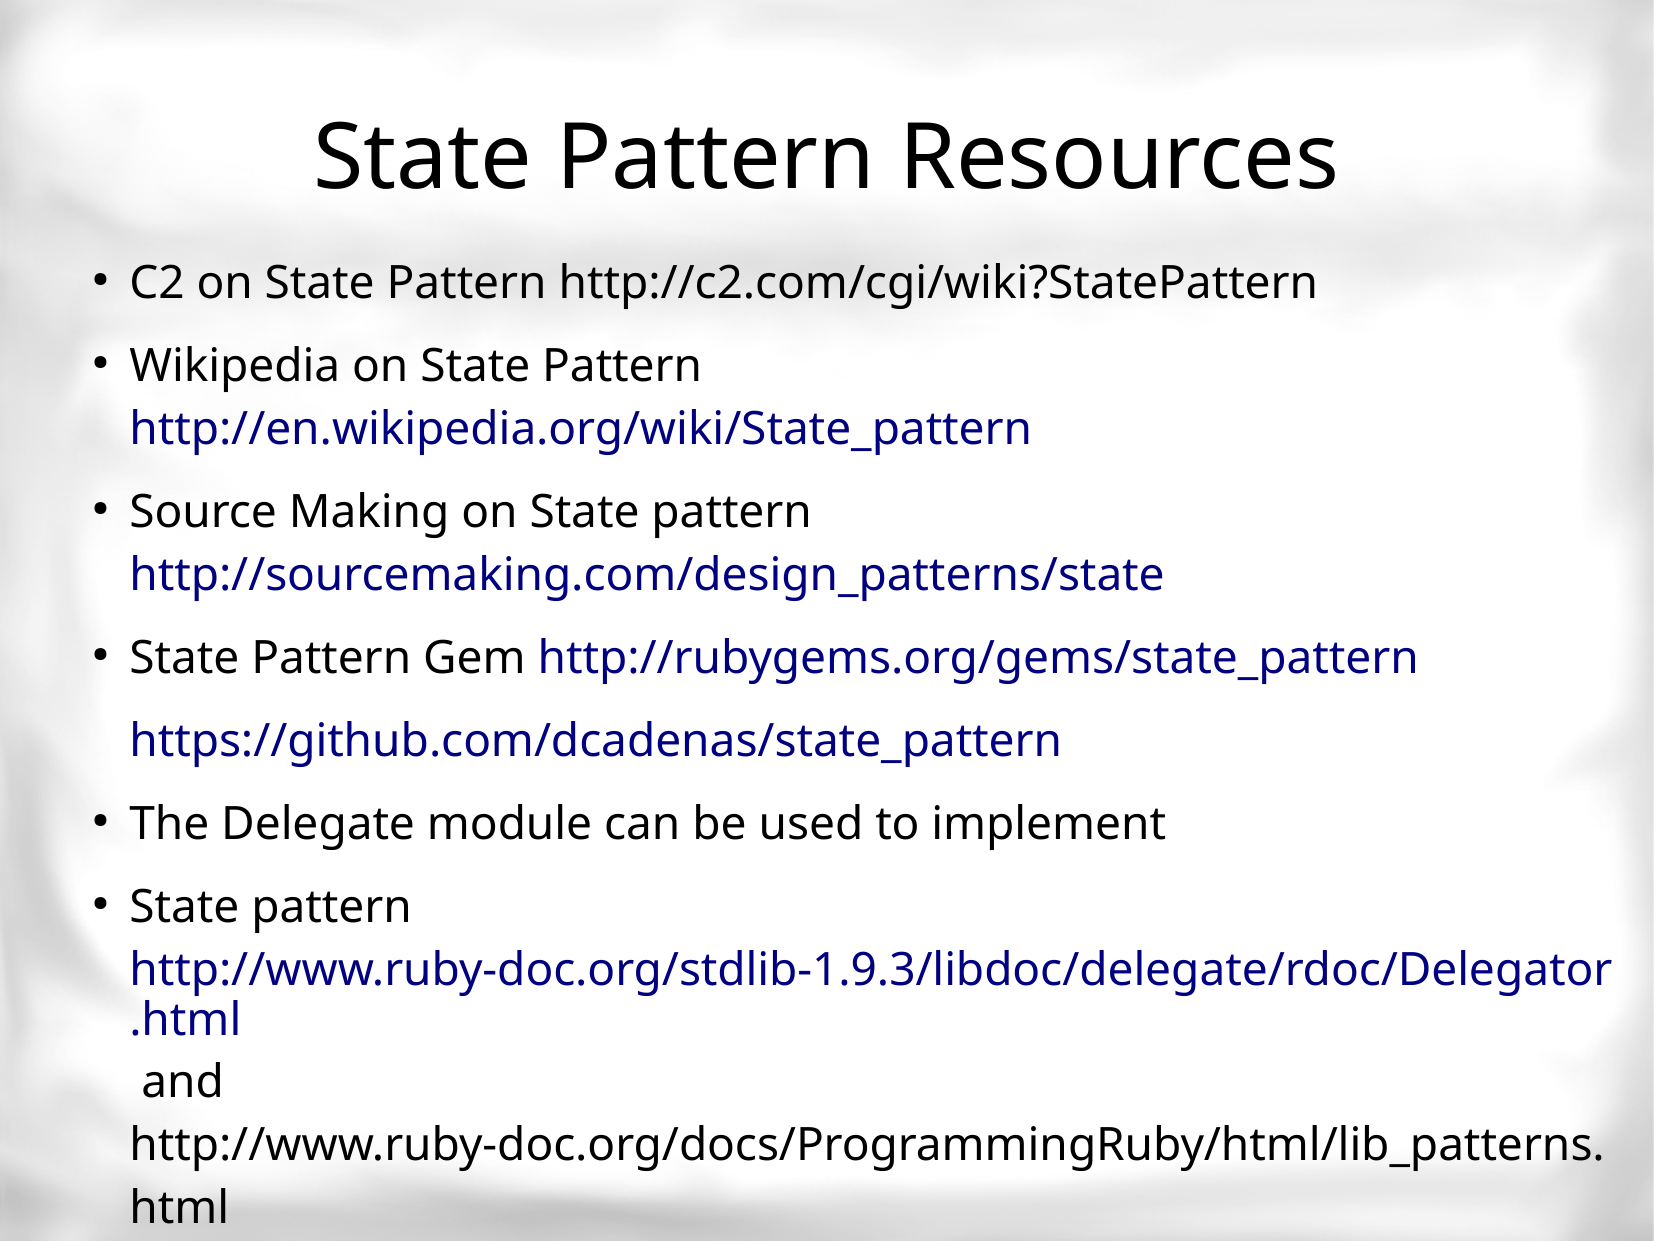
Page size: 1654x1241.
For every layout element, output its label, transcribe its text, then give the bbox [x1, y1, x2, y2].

picture [0, 0, 1654, 1241]
list C2 on State Pattern http://c2.com/cgi/wiki?StatePattern Wikipedia on State Pattern http://en.wikipedia.org/wiki/State_pattern Source Making on State pattern http://sourcemaking.com/design_patterns/state State Pattern Gem http://rubygems.org/gems/state_pattern https://github.com/dcadenas/state_pattern The Delegate module can be used to implement State pattern http://www.ruby-doc.org/stdlib-1.9.3/libdoc/delegate/rdoc/Delegator.html and http://www.ruby-doc.org/docs/ProgrammingRuby/html/lib_patterns.html [80, 249, 1607, 1193]
title State Pattern Resources [82, 49, 1571, 249]
